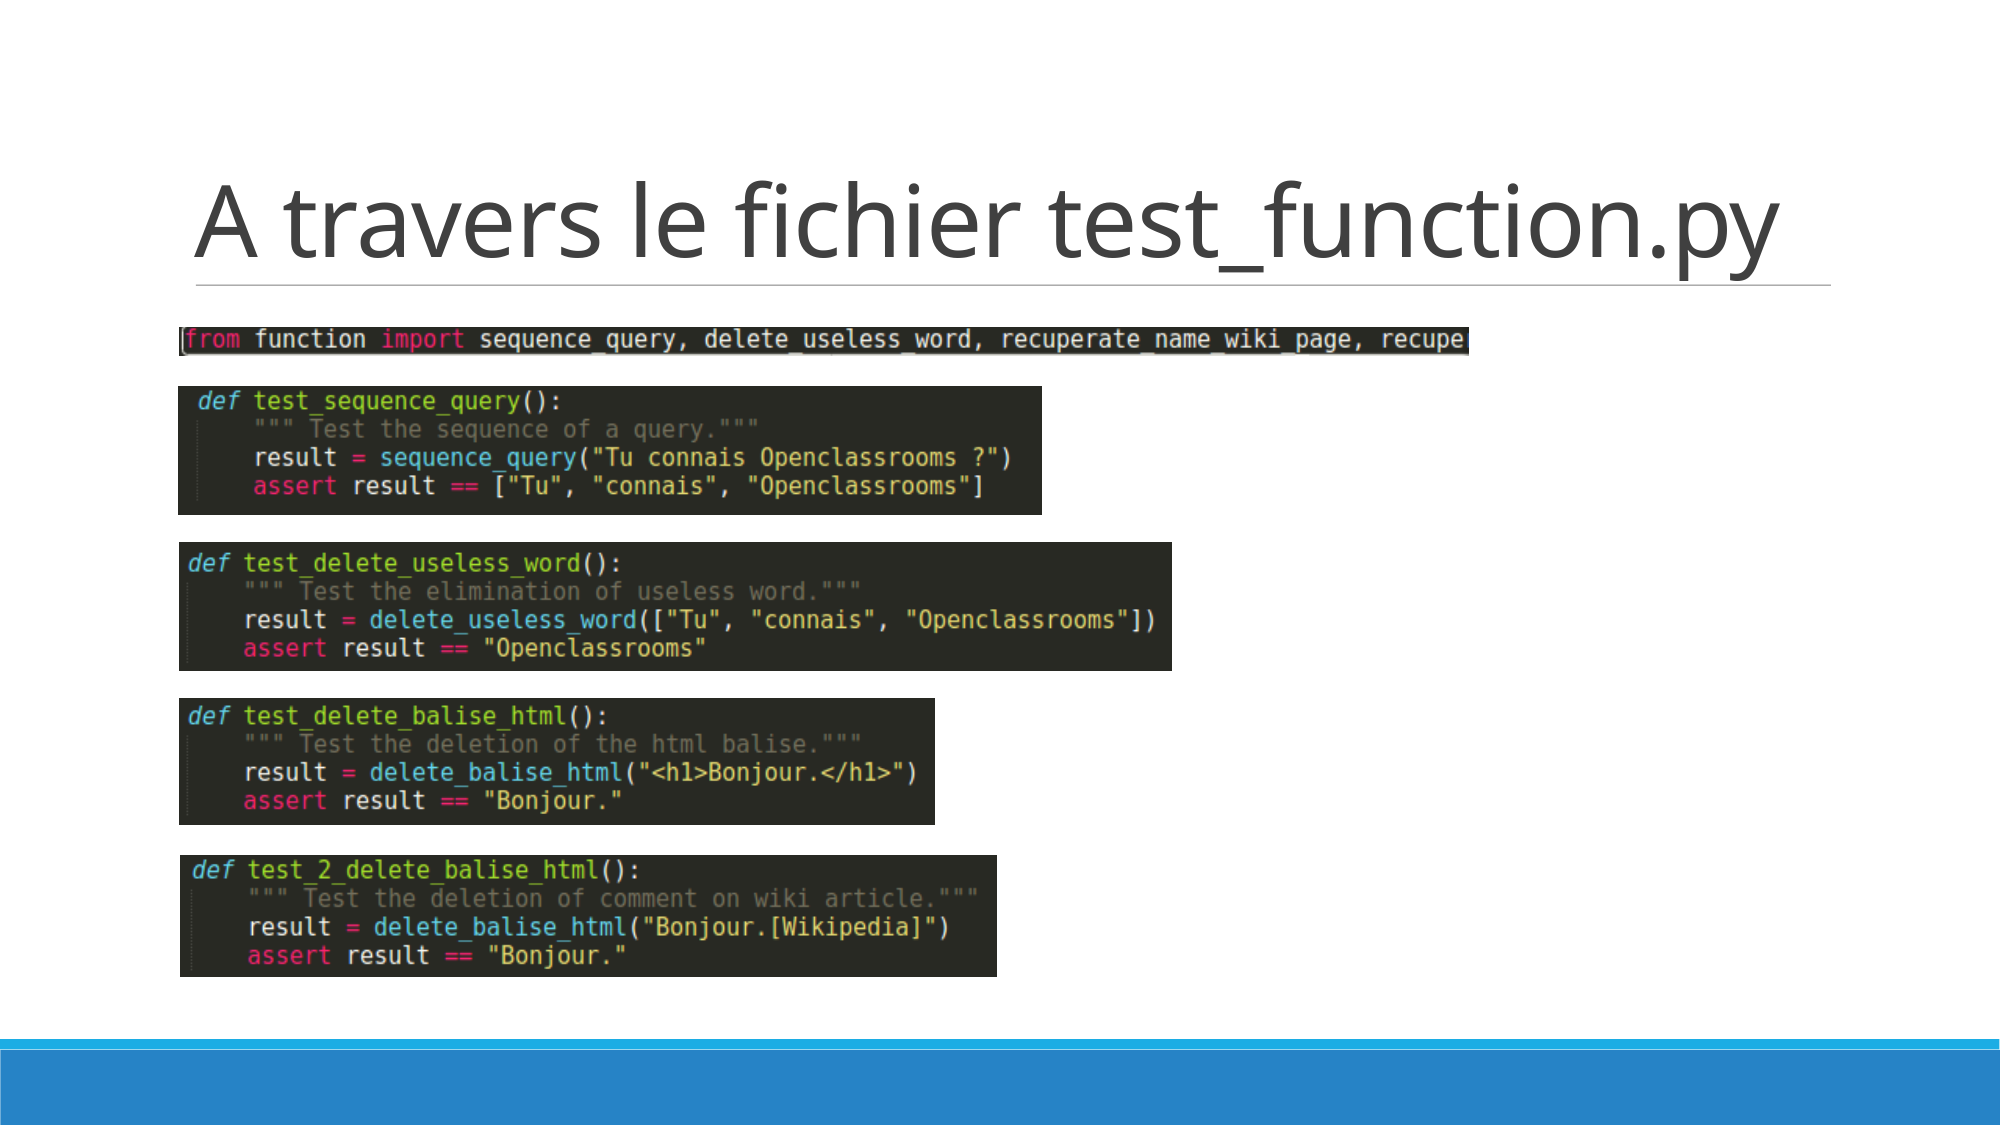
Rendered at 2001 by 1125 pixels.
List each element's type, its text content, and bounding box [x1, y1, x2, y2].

picture [180, 855, 997, 977]
picture [179, 327, 1469, 356]
text_box A travers le fichier test_function.py [180, 47, 1830, 285]
picture [179, 698, 935, 825]
picture [179, 542, 1172, 671]
picture [178, 386, 1042, 515]
